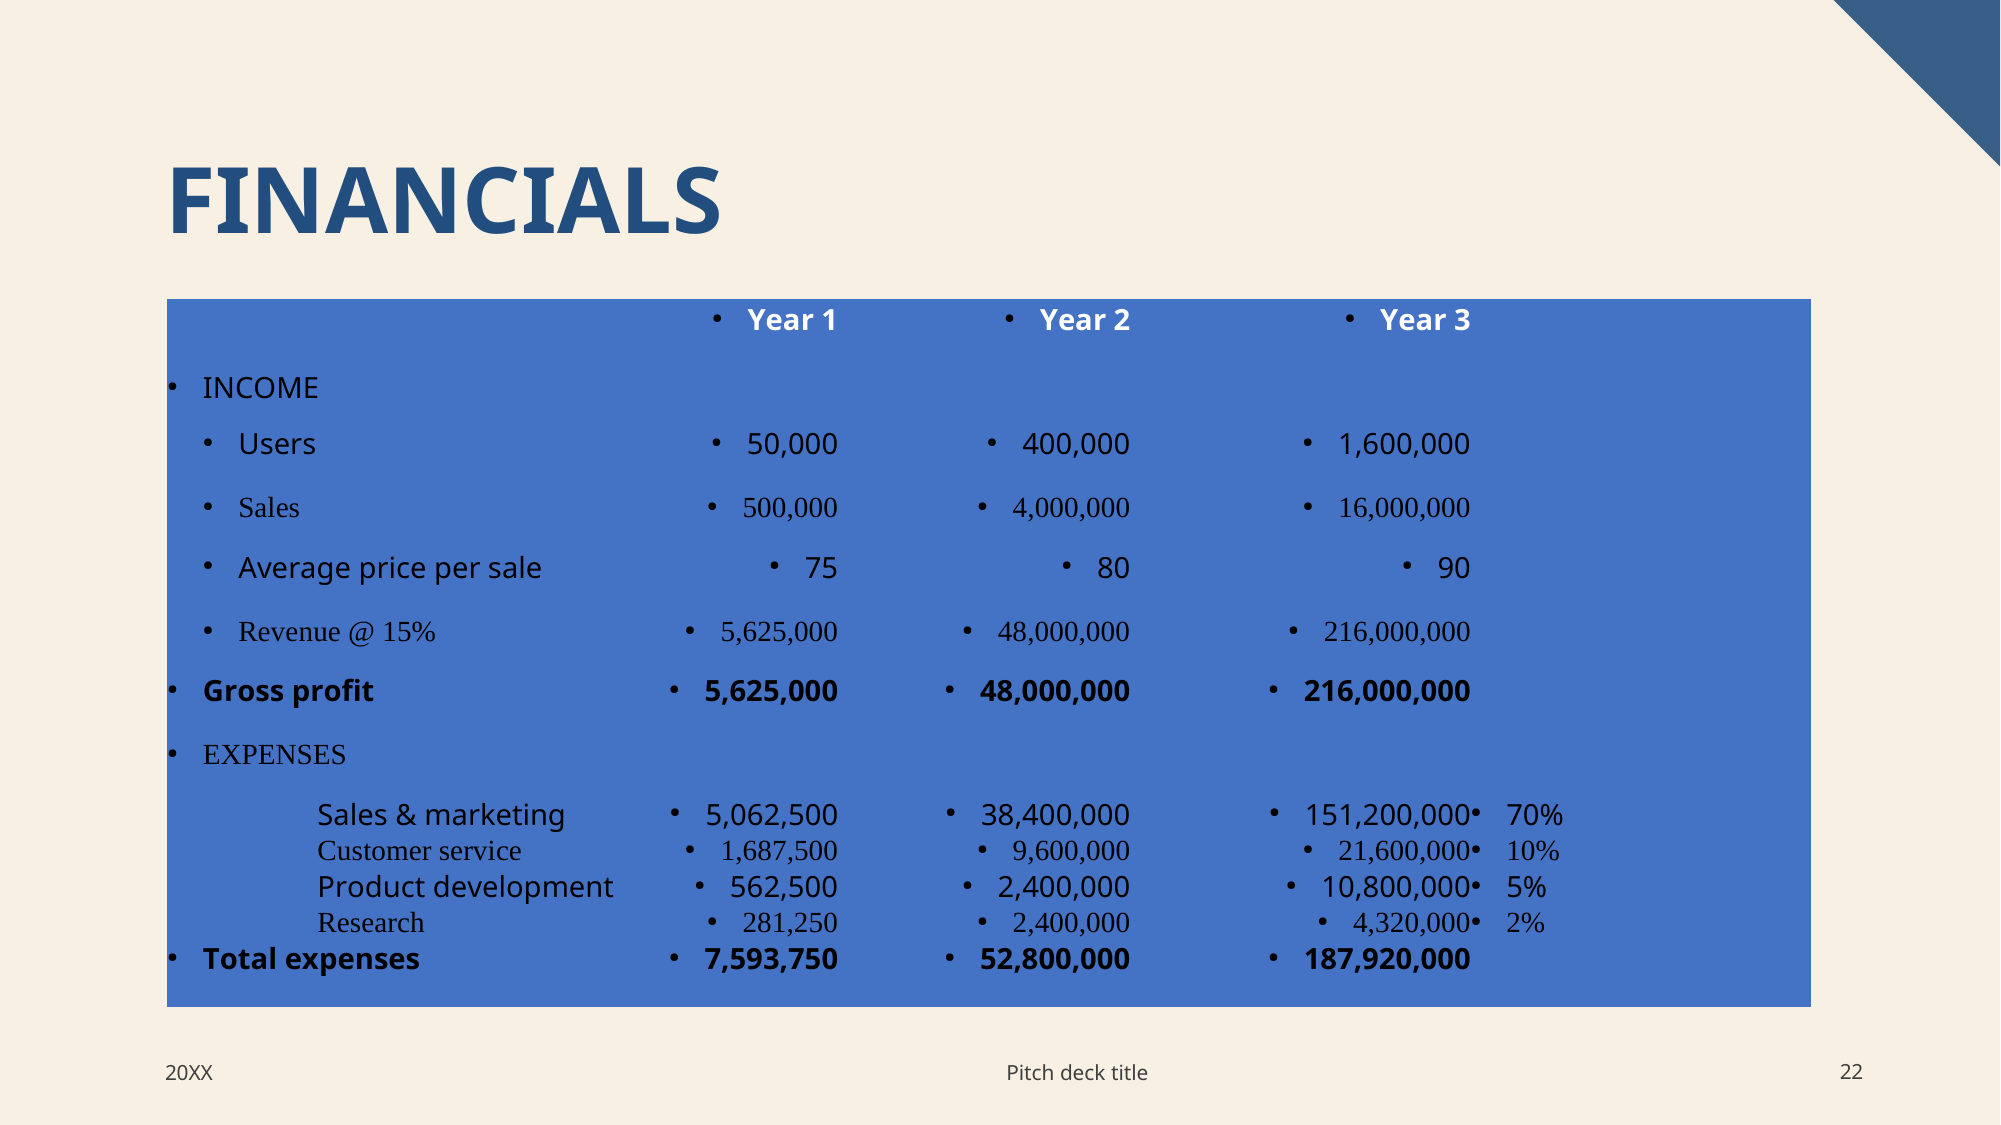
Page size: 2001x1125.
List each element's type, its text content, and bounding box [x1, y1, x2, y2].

table_cell 1,687,500 [635, 834, 838, 866]
table_header Year 1 [635, 299, 838, 368]
table_cell 4,320,000 [1130, 906, 1471, 938]
table_cell Customer service [167, 834, 635, 866]
table_cell 90 [1130, 547, 1471, 615]
table_cell 5,625,000 [635, 615, 838, 670]
table_cell 50,000 [635, 423, 838, 491]
table_header [167, 299, 635, 368]
table_cell [635, 368, 838, 423]
table_cell 70% [1471, 794, 1811, 834]
text_box Pitch deck title [889, 1041, 1265, 1102]
table_cell 10% [1471, 834, 1811, 866]
table_cell 400,000 [838, 423, 1130, 491]
table_cell 75 [635, 547, 838, 615]
table_cell Research [167, 906, 635, 938]
table_cell Revenue @ 15% [167, 615, 635, 670]
table_cell [635, 739, 838, 794]
table_cell 5% [1471, 866, 1811, 906]
table_cell 2,400,000 [838, 866, 1130, 906]
table_cell [1471, 368, 1811, 423]
table_header [1471, 299, 1811, 368]
table_cell Sales & marketing [167, 794, 635, 834]
table_cell 216,000,000 [1130, 670, 1471, 739]
table_cell 500,000 [635, 491, 838, 547]
table_cell [1471, 739, 1811, 794]
table_cell 562,500 [635, 866, 838, 906]
title FINANCIALS [150, 146, 1876, 365]
table_cell Gross profit [167, 670, 635, 739]
table_cell 216,000,000 [1130, 615, 1471, 670]
table_cell 5,062,500 [635, 794, 838, 834]
text_box 20XX [150, 1042, 331, 1103]
table_cell Average price per sale [167, 547, 635, 615]
table_cell [1471, 491, 1811, 547]
table_cell [838, 739, 1130, 794]
table_cell 5,625,000 [635, 670, 838, 739]
table_cell 10,800,000 [1130, 866, 1471, 906]
table_cell 80 [838, 547, 1130, 615]
table_header Year 2 [838, 299, 1130, 368]
table_cell [1130, 739, 1471, 794]
text_box [1824, 1042, 1900, 1103]
table_cell 2,400,000 [838, 906, 1130, 938]
table_cell 281,250 [635, 906, 838, 938]
table_cell 1,600,000 [1130, 423, 1471, 491]
table_cell Product development [167, 866, 635, 906]
table_cell 4,000,000 [838, 491, 1130, 547]
table_cell EXPENSES [167, 739, 635, 794]
table_cell 48,000,000 [838, 670, 1130, 739]
table_cell 38,400,000 [838, 794, 1130, 834]
table_cell [1471, 938, 1811, 1007]
table_cell Users [167, 423, 635, 491]
table_cell 9,600,000 [838, 834, 1130, 866]
table_cell Total expenses [167, 938, 635, 1007]
table_cell [1471, 423, 1811, 491]
table_cell 16,000,000 [1130, 491, 1471, 547]
table_cell 2% [1471, 906, 1811, 938]
table_cell [1471, 670, 1811, 739]
table_cell INCOME [167, 368, 635, 423]
table_cell Sales [167, 491, 635, 547]
table_cell 151,200,000 [1130, 794, 1471, 834]
table_cell [838, 368, 1130, 423]
table_cell 52,800,000 [838, 938, 1130, 1007]
table_cell [1471, 547, 1811, 615]
table_cell [1471, 615, 1811, 670]
table_cell 21,600,000 [1130, 834, 1471, 866]
table_cell [1130, 368, 1471, 423]
table_cell 48,000,000 [838, 615, 1130, 670]
table_cell 187,920,000 [1130, 938, 1471, 1007]
table_cell 7,593,750 [635, 938, 838, 1007]
table_header Year 3 [1130, 299, 1471, 368]
